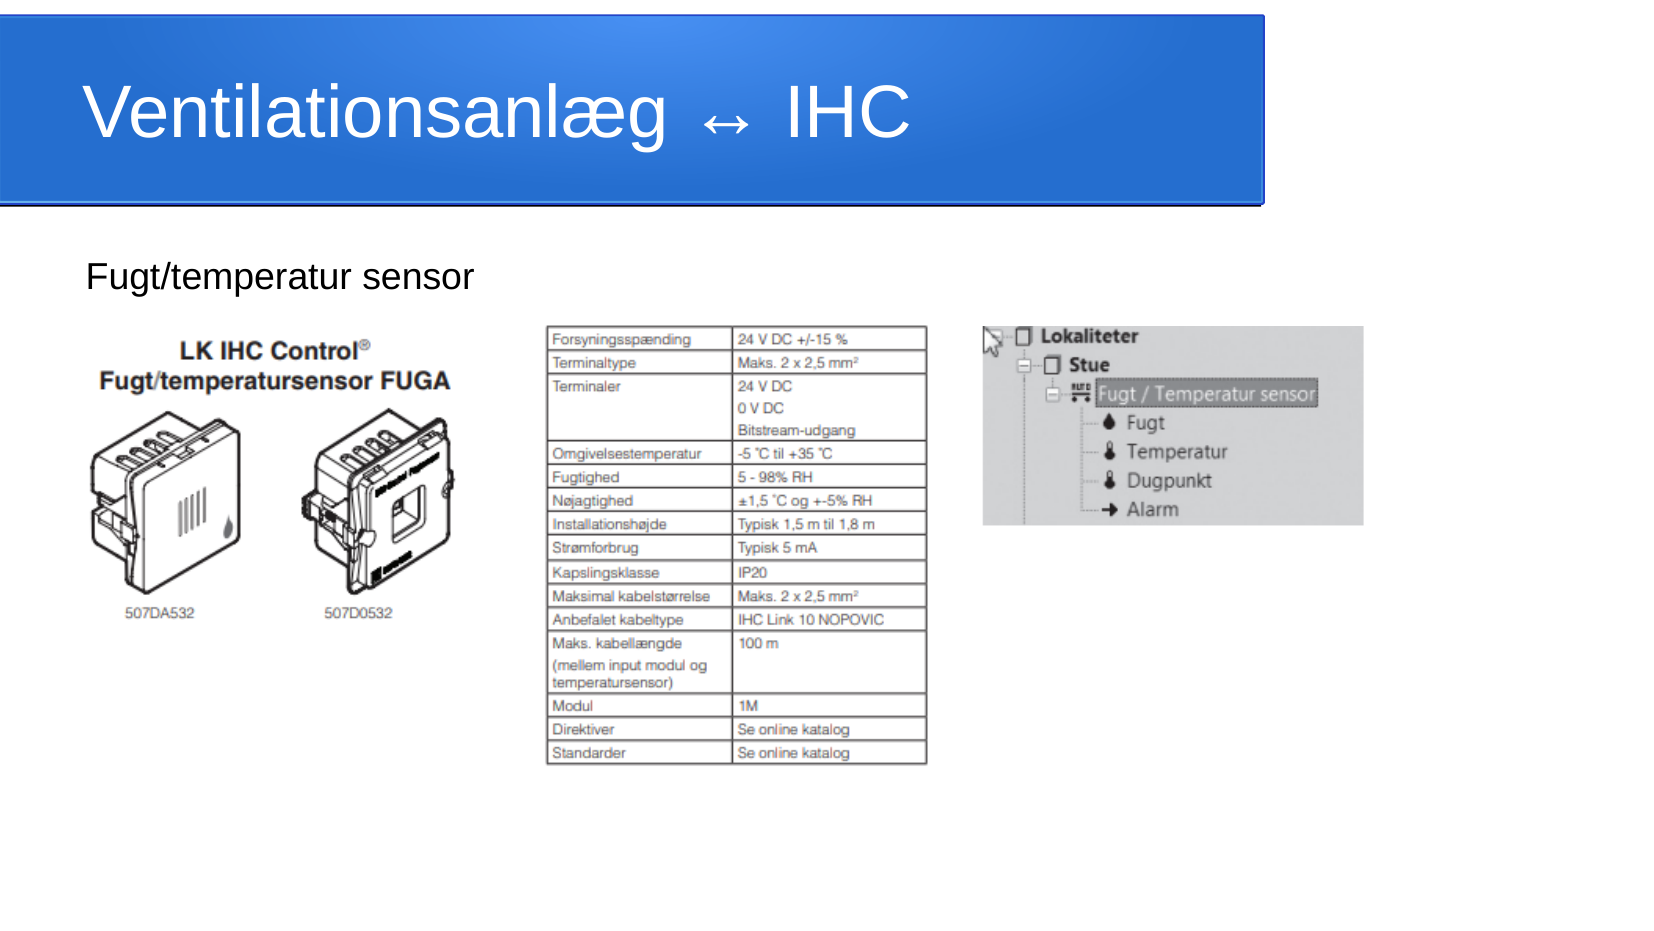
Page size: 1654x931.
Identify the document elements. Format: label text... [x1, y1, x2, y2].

text_box [70, 248, 827, 485]
title Ventilationsanlæg ↔ IHC [82, 35, 1235, 189]
picture [980, 326, 1378, 532]
picture [533, 318, 945, 777]
text_box Fugt/temperatur sensor [70, 248, 490, 305]
picture [70, 485, 482, 620]
